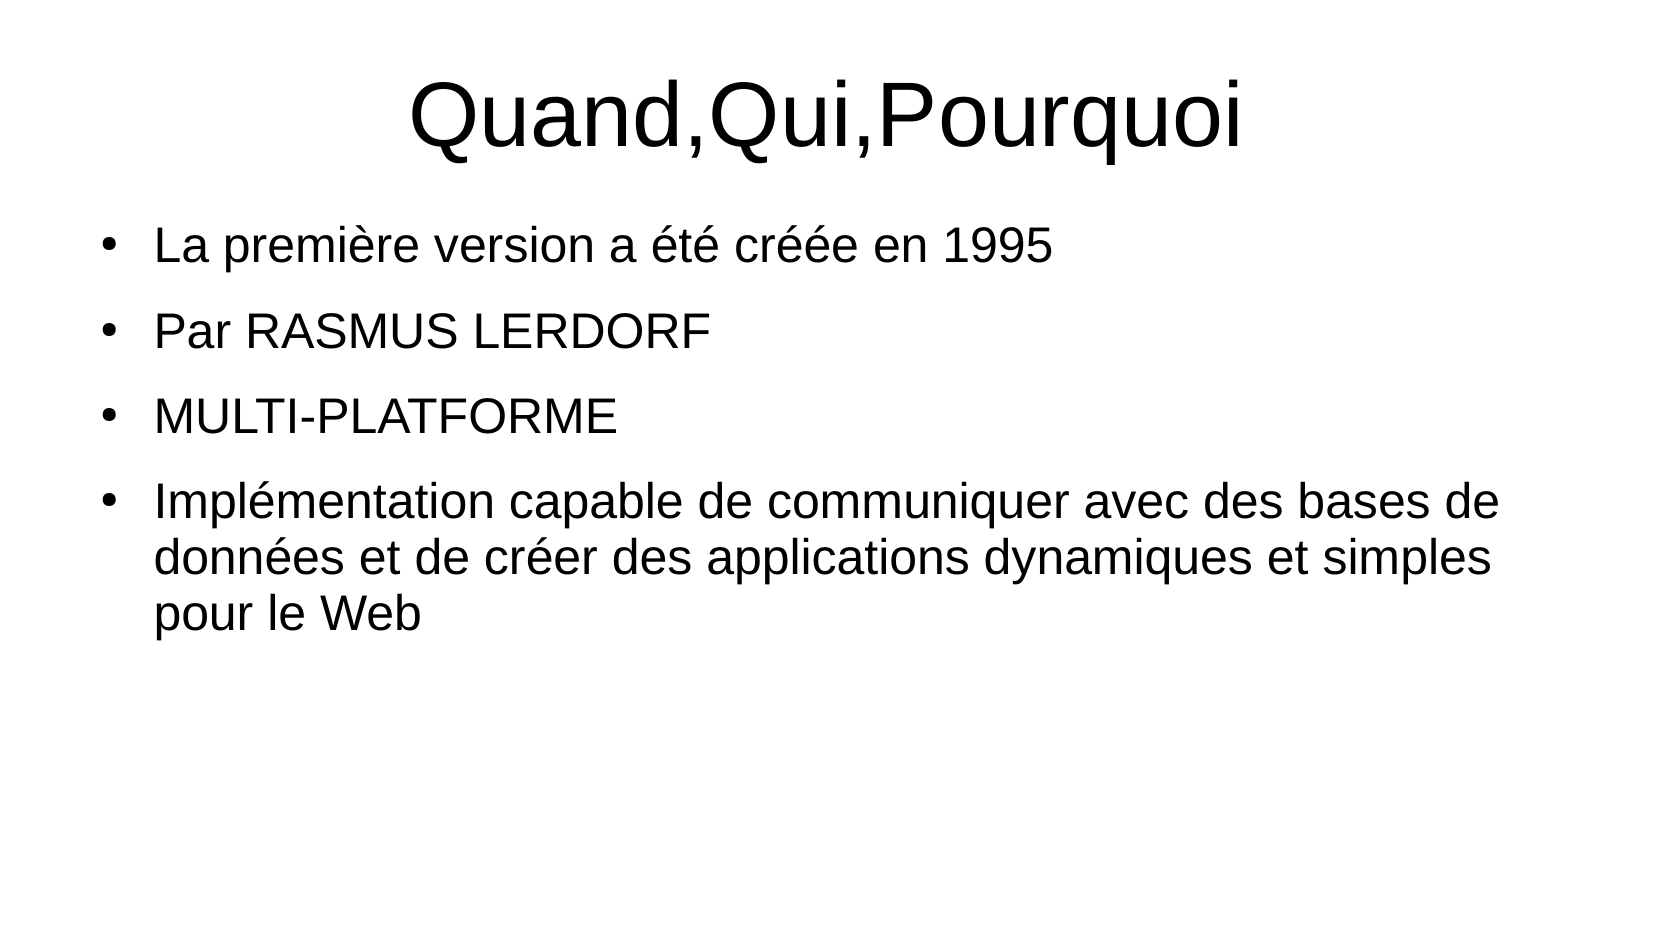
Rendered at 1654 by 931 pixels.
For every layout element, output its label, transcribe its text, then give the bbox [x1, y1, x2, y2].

title Quand,Qui,Pourquoi [82, 37, 1571, 193]
list La première version a été créée en 1995 Par RASMUS LERDORF MULTI-PLATFORME Implémentation capable de communiquer avec des bases de données et de créer des applications dynamiques et simples pour le Web [82, 217, 1571, 758]
